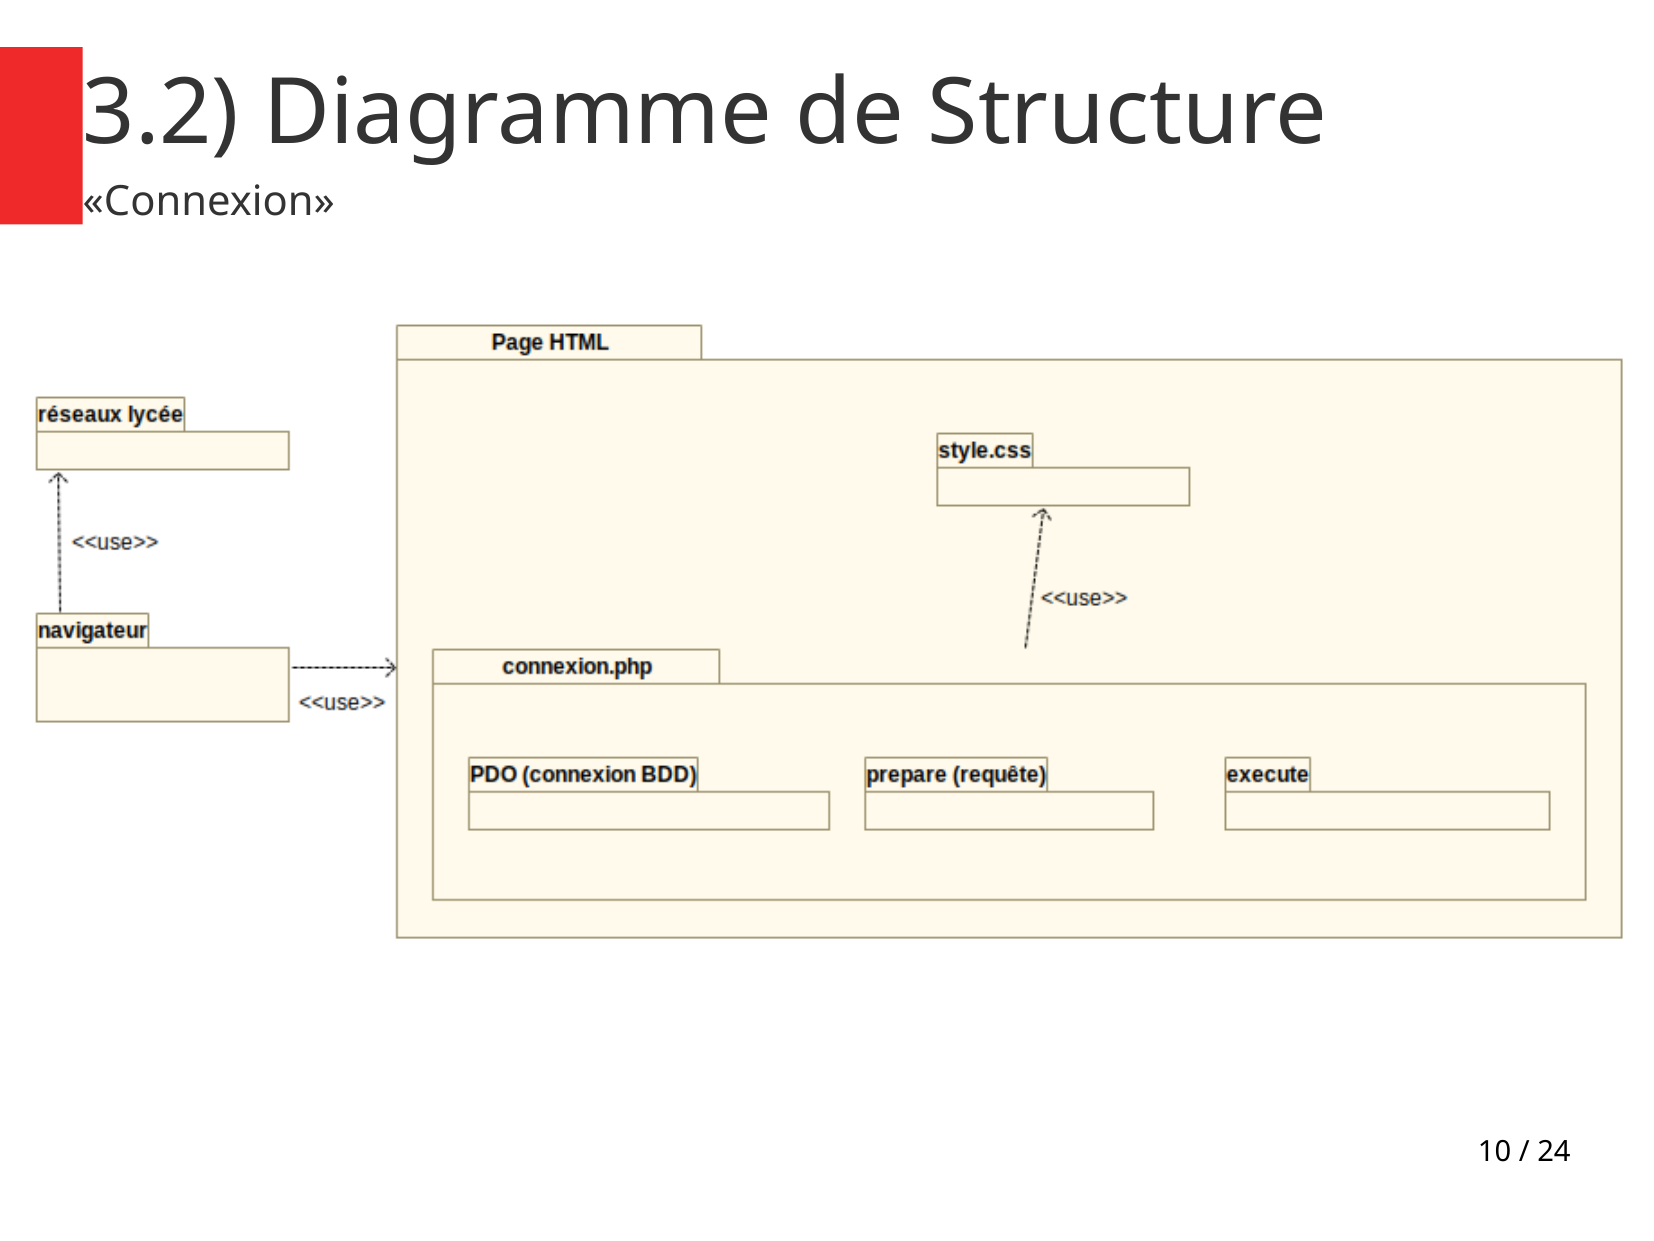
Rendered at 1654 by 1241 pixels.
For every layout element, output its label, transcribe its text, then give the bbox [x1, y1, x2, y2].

picture [11, 307, 1641, 957]
title 3.2) Diagramme de Structure «Connexion» [82, 49, 1642, 225]
